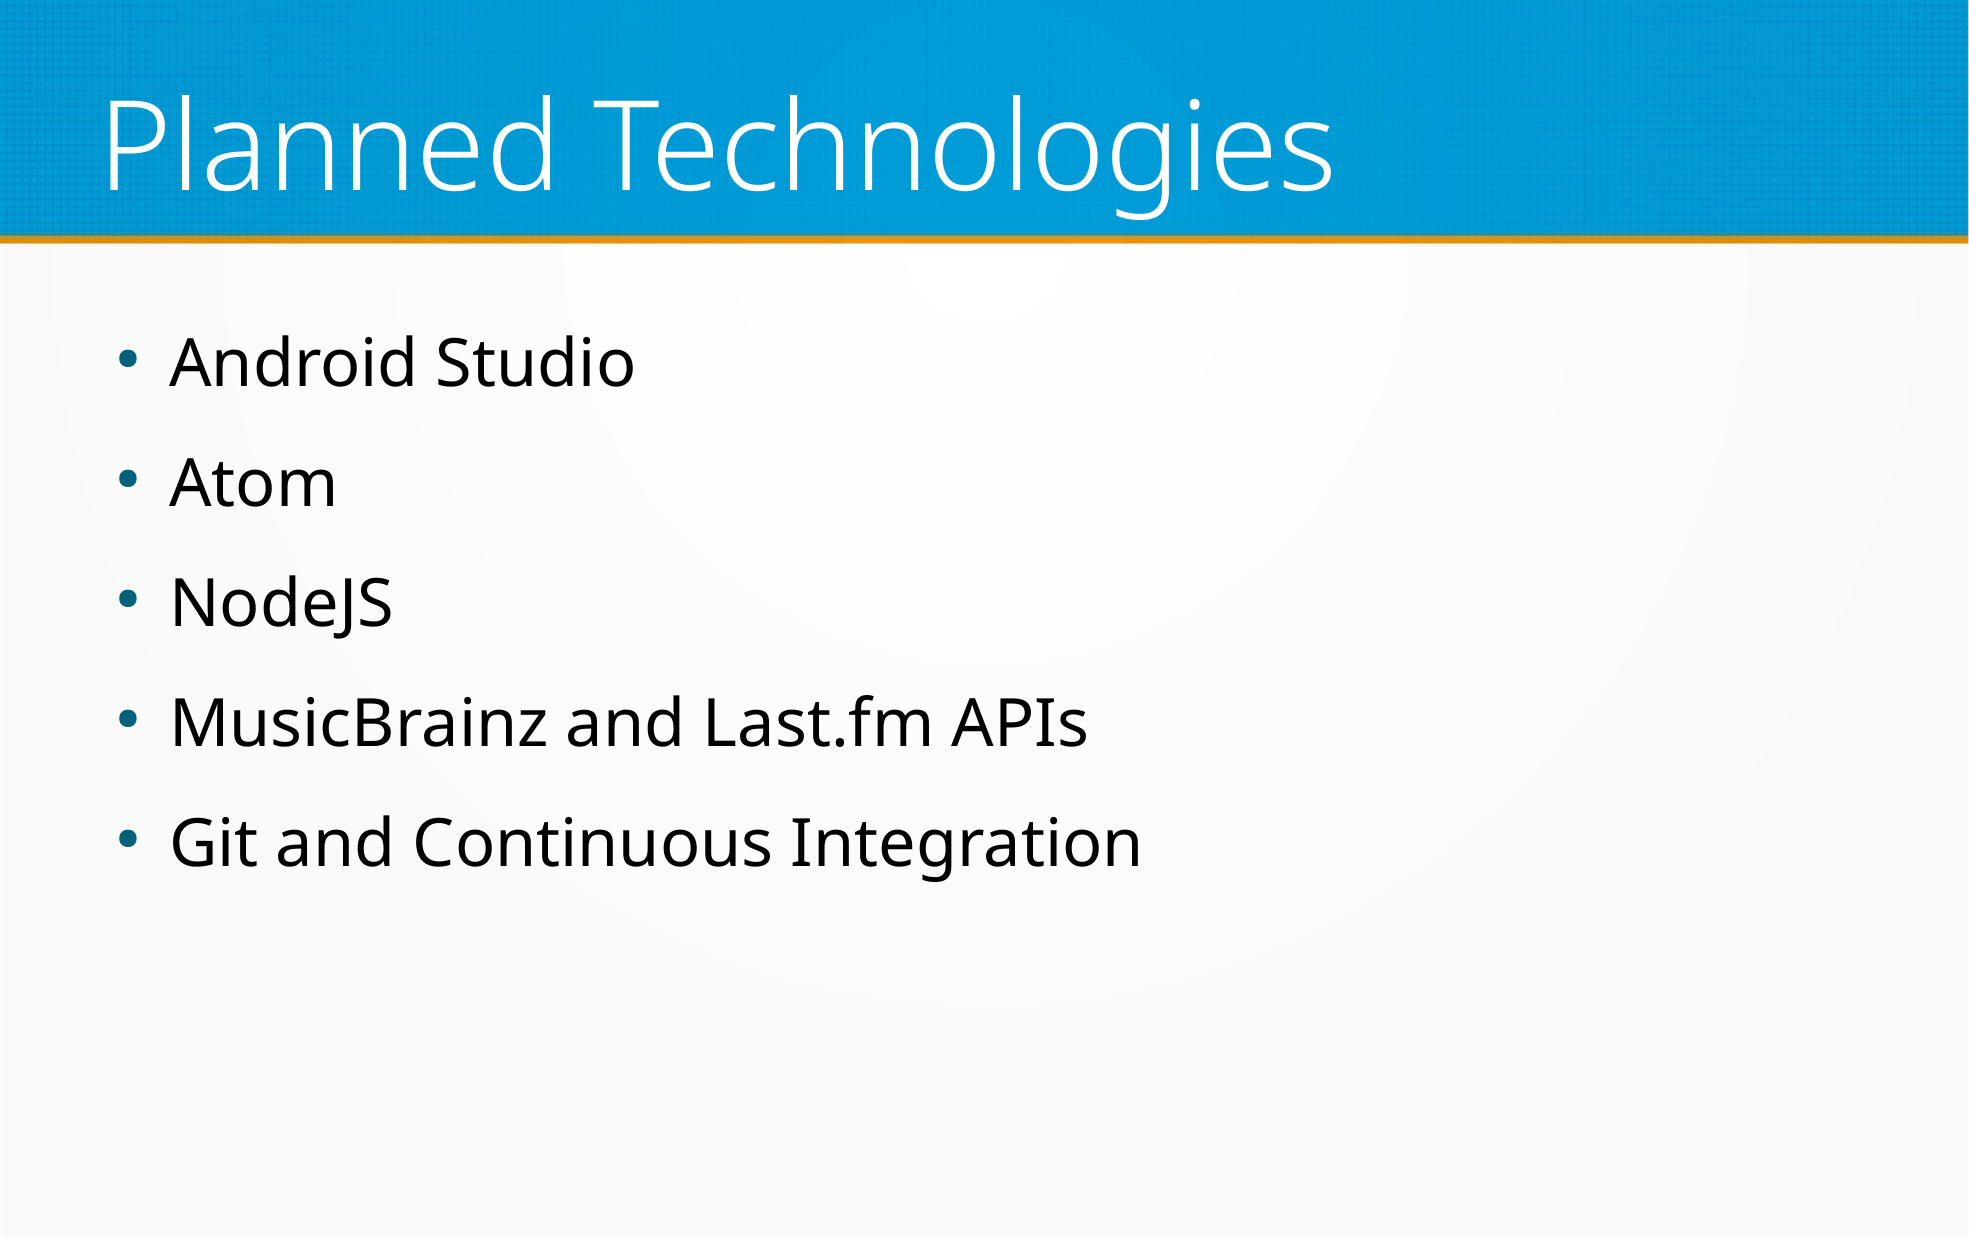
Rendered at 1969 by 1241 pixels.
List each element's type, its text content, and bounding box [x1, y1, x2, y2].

title Planned Technologies [98, 19, 1870, 227]
list Android Studio Atom NodeJS MusicBrainz and Last.fm APIs Git and Continuous Integration [98, 315, 1861, 1081]
picture [0, 233, 1969, 1241]
